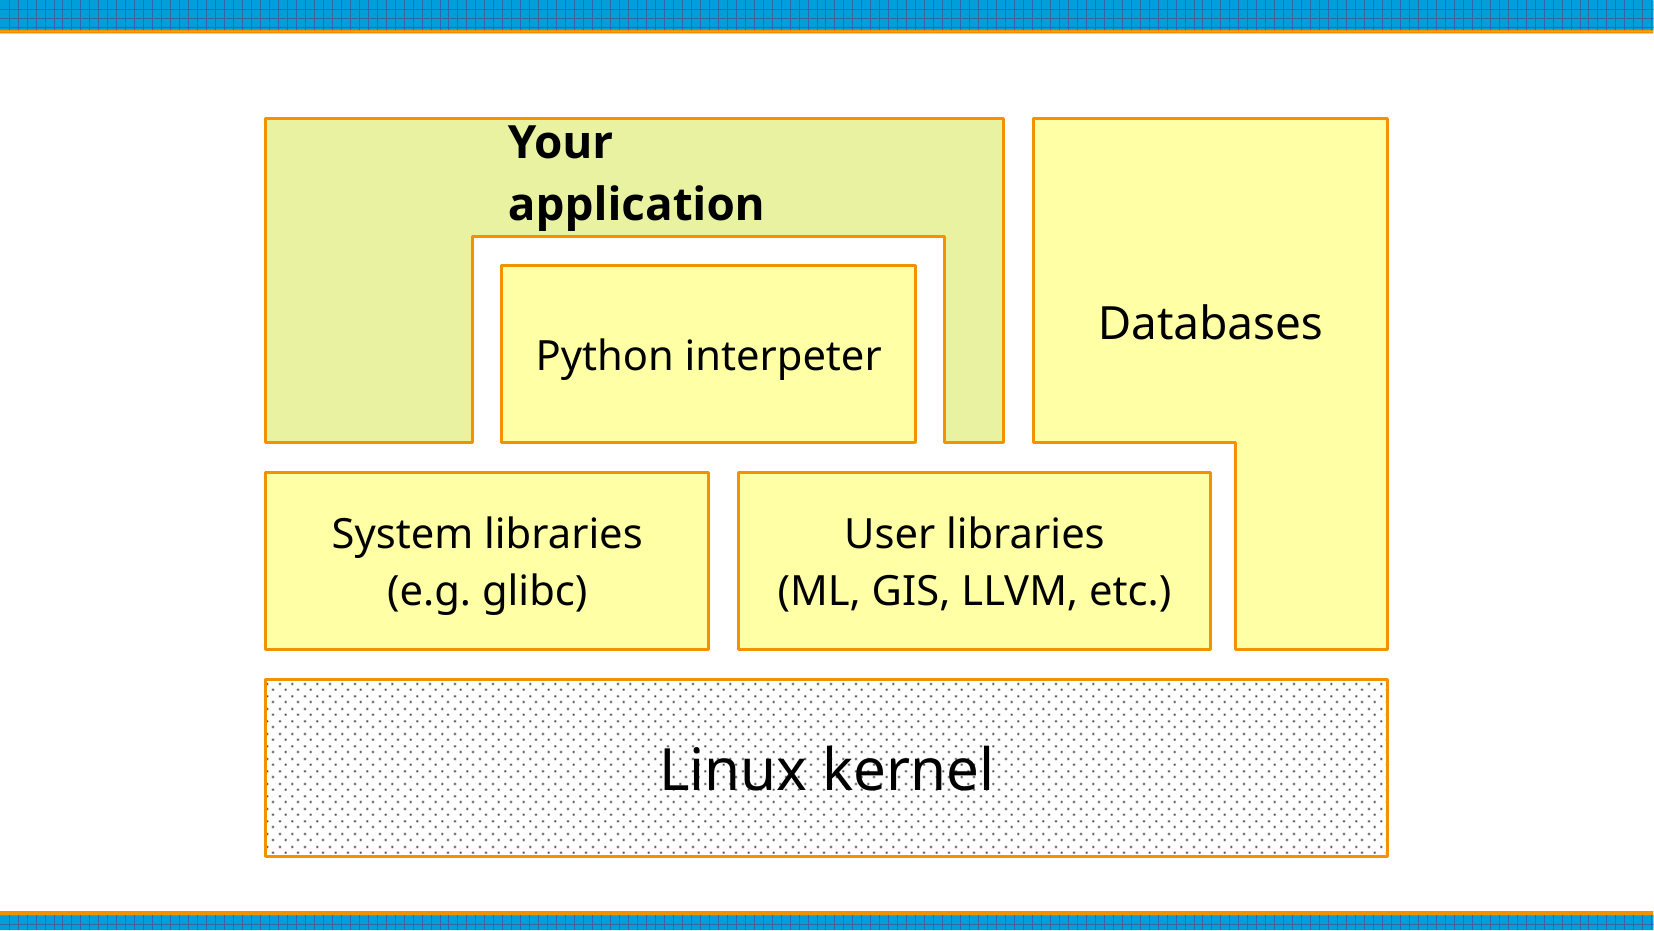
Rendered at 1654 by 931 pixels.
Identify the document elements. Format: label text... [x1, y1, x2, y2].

text_box Linux kernel [265, 679, 1388, 857]
text_box System libraries (e.g. glibc) [265, 472, 709, 650]
text_box Databases [1033, 118, 1388, 650]
text_box Your application [501, 112, 886, 231]
text_box User libraries (ML, GIS, LLVM, etc.) [738, 472, 1211, 650]
text_box Python interpeter [501, 265, 916, 443]
text_box [265, 118, 1004, 443]
